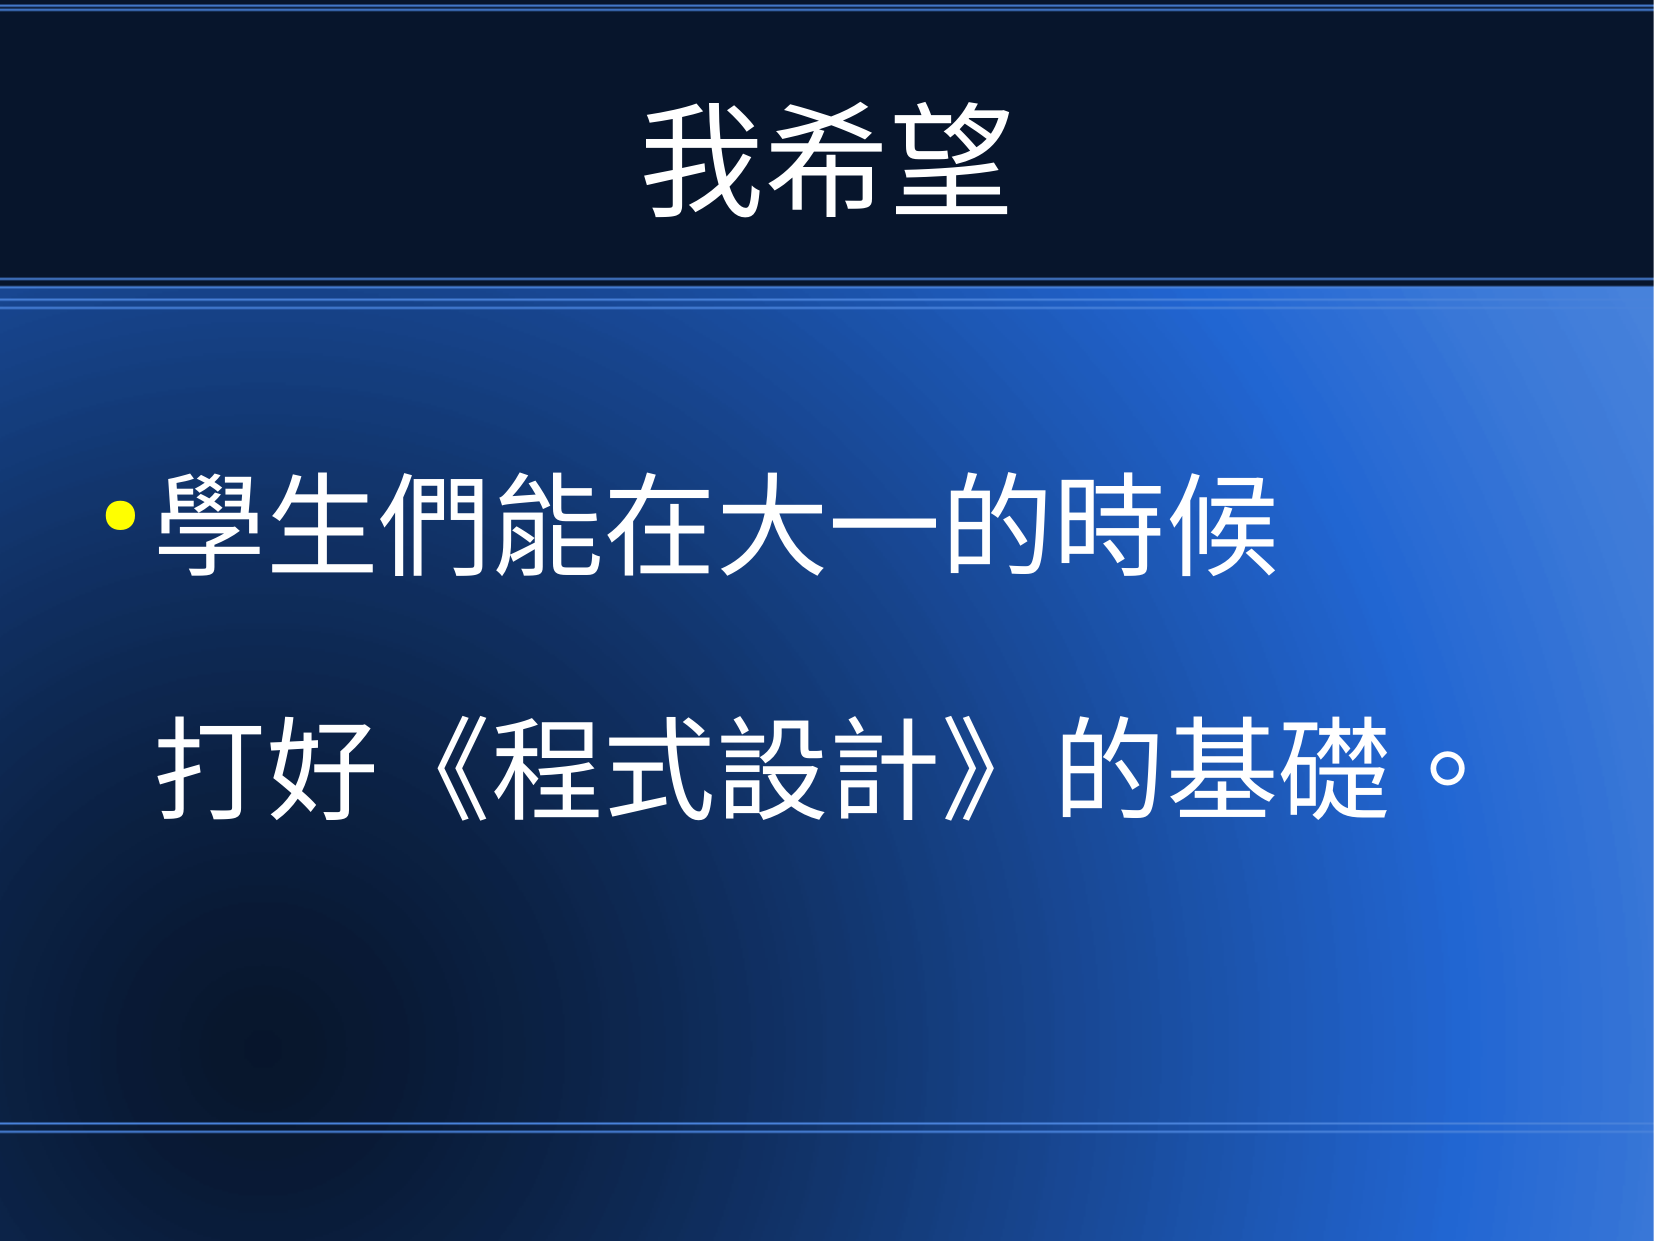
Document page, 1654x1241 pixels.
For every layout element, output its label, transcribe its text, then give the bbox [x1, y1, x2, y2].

picture [0, 0, 1654, 1241]
list 學生們能在大一的時候 打好《程式設計》的基礎。 [82, 355, 1571, 1241]
title 我希望 [82, 49, 1571, 257]
